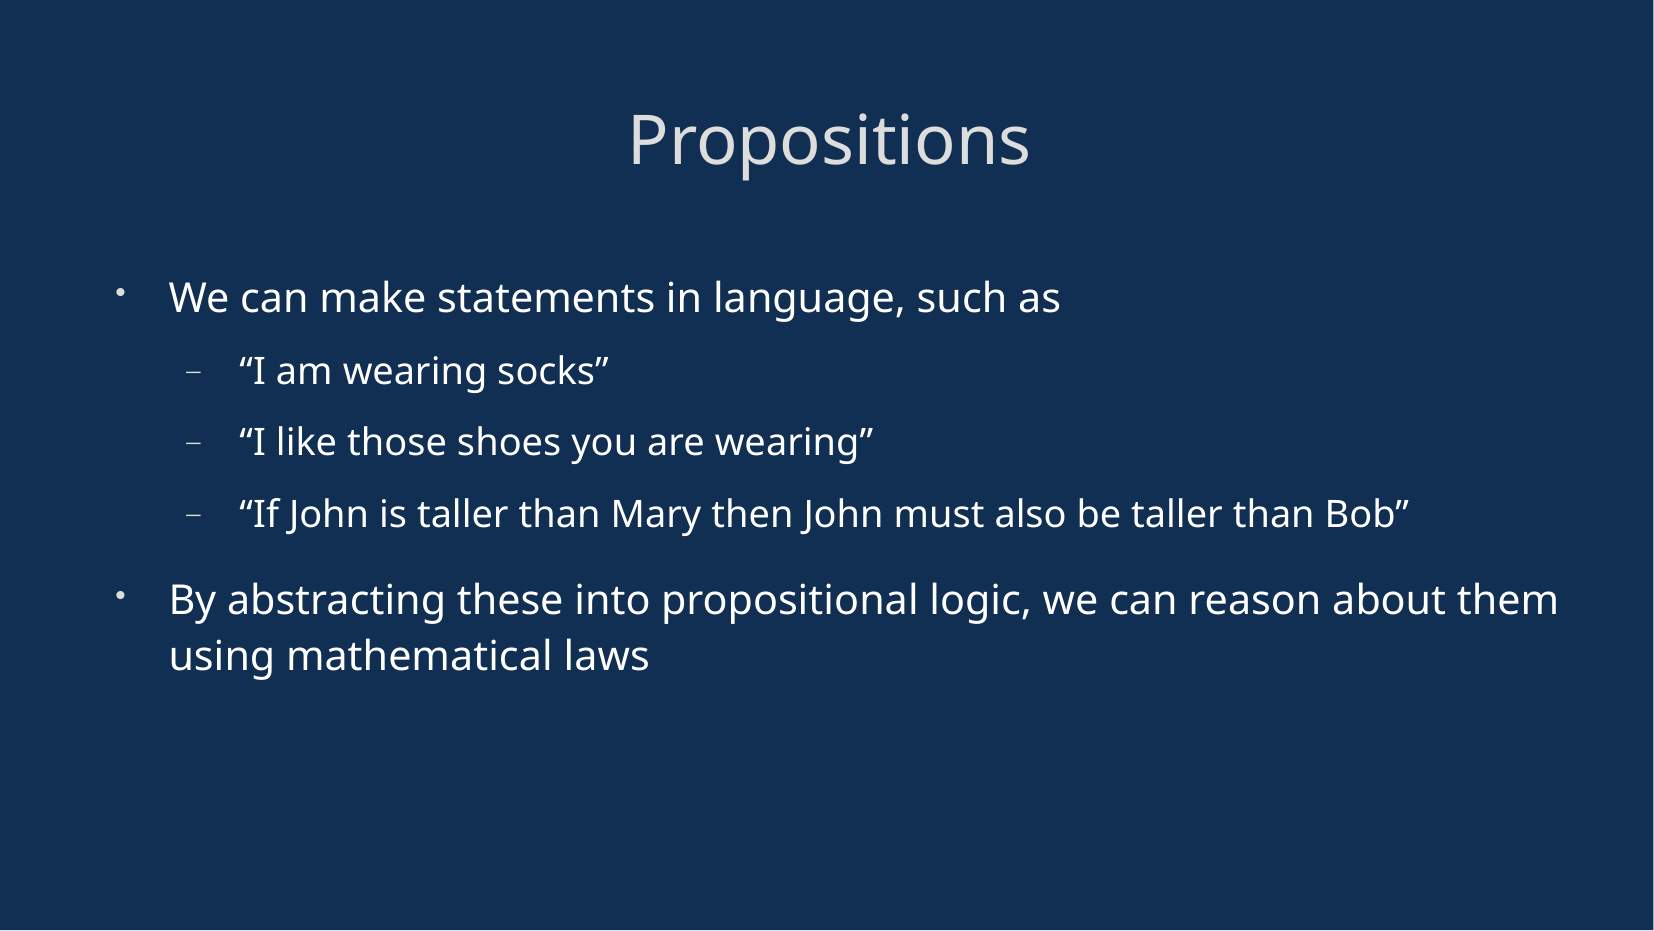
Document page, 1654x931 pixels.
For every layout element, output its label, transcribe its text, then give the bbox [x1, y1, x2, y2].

list We can make statements in language, such as “I am wearing socks” “I like those shoes you are wearing” “If John is taller than Mary then John must also be taller than Bob” By abstracting these into propositional logic, we can reason about them using mathematical laws [97, 268, 1563, 806]
title Propositions [97, 56, 1563, 220]
